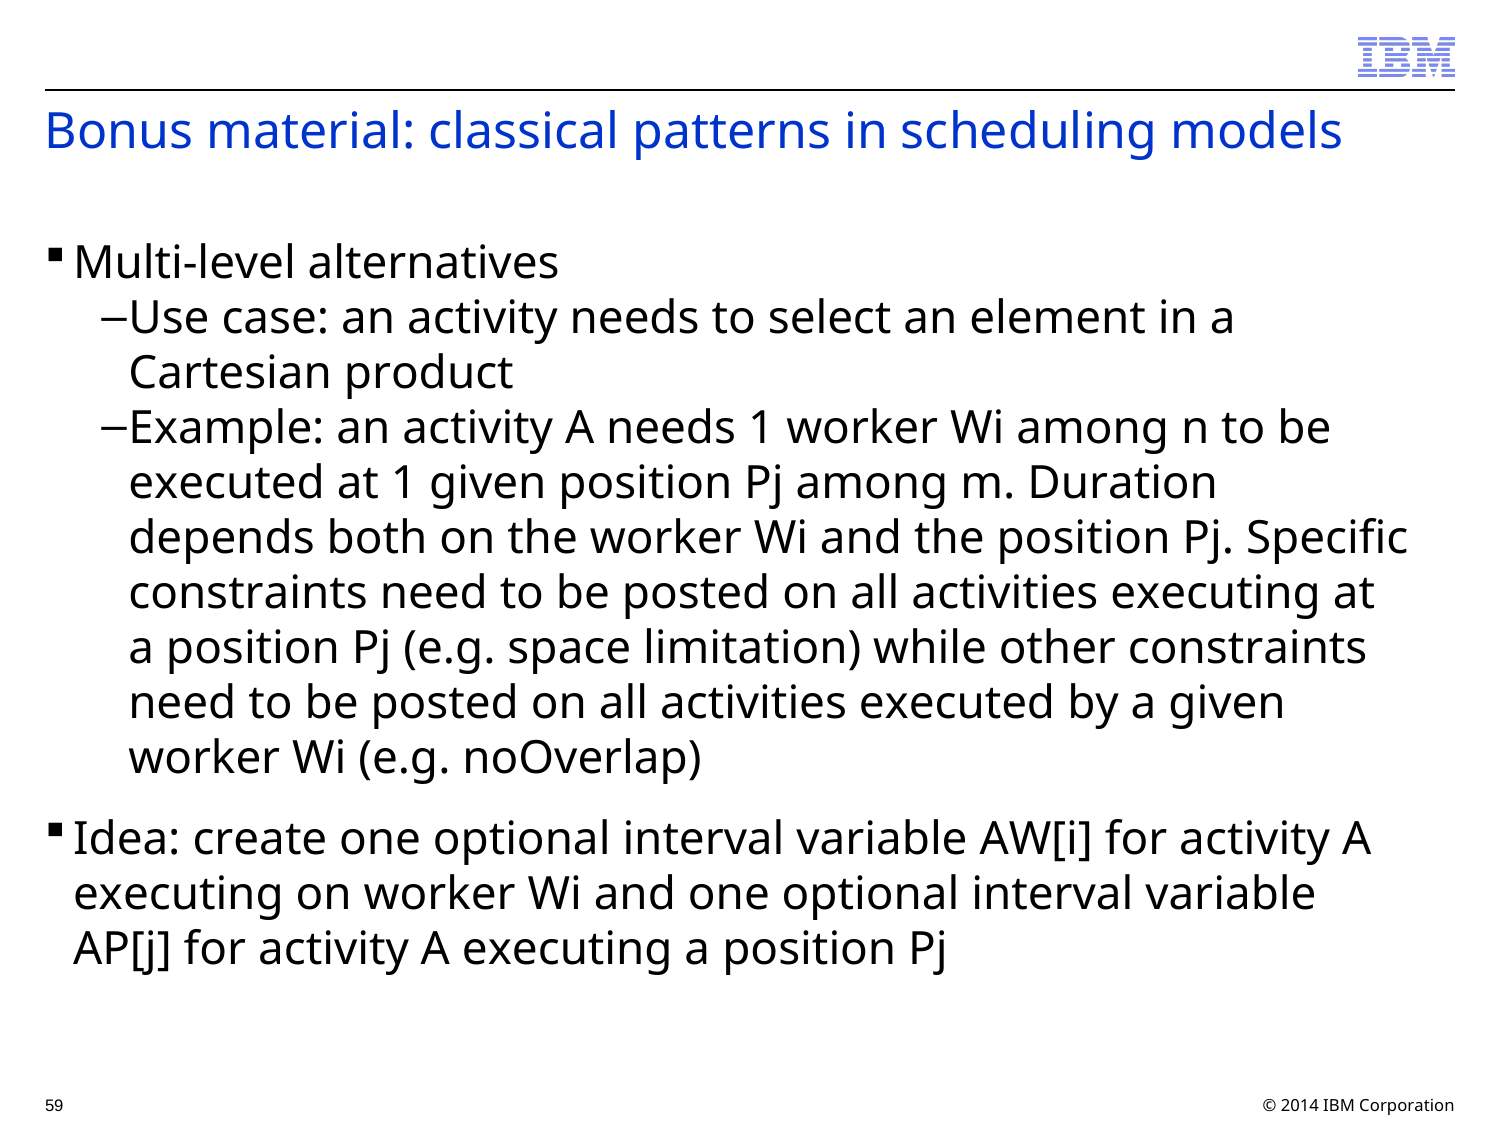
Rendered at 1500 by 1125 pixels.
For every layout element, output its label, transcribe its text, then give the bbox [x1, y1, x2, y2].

title Bonus material: classical patterns in scheduling models [29, 97, 1500, 203]
list Multi-level alternatives Use case: an activity needs to select an element in a Cartesian product Example: an activity A needs 1 worker Wi among n to be executed at 1 given position Pj among m. Duration depends both on the worker Wi and the position Pj. Specific constraints need to be posted on all activities executing at a position Pj (e.g. space limitation) while other constraints need to be posted on all activities executed by a given worker Wi (e.g. noOverlap) Idea: create one optional interval variable AW[i] for activity A executing on worker Wi and one optional interval variable AP[j] for activity A executing a position Pj [29, 224, 1426, 1111]
picture [1358, 37, 1455, 77]
